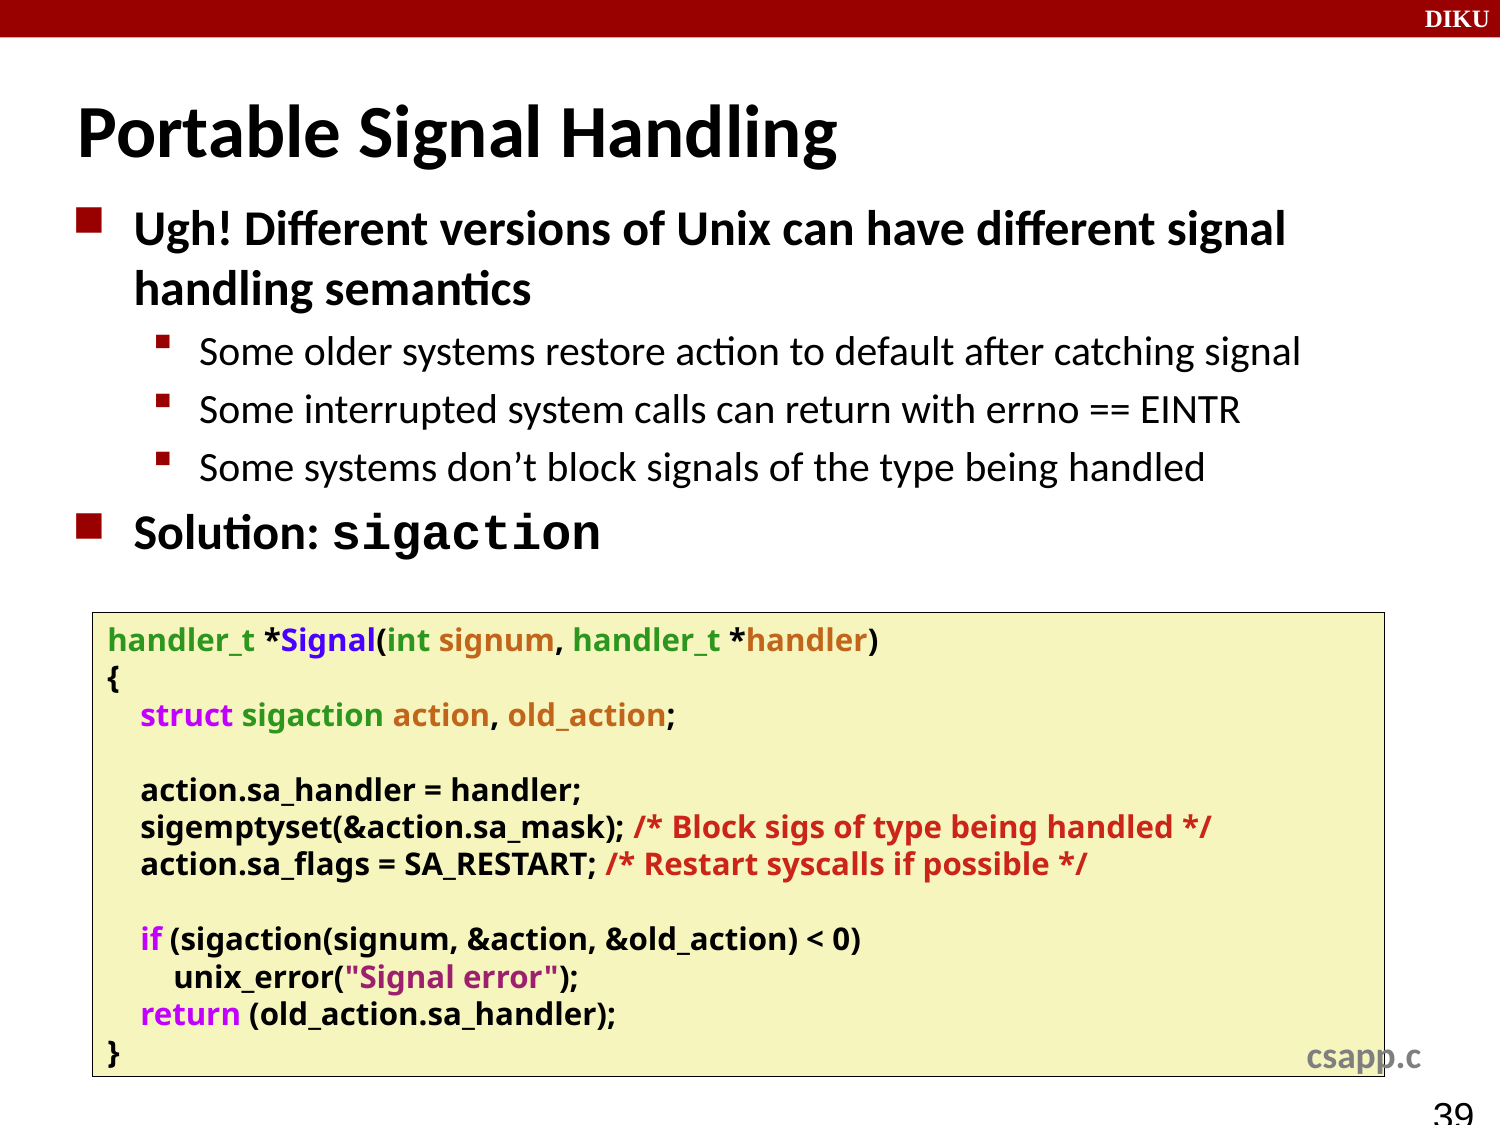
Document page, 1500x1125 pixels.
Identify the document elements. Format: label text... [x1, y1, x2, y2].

text_box handler_t *Signal(int signum, handler_t *handler) { struct sigaction action, old_action; action.sa_handler = handler; sigemptyset(&action.sa_mask); /* Block sigs of type being handled */ action.sa_flags = SA_RESTART; /* Restart syscalls if possible */ if (sigaction(signum, &action, &old_action) < 0) unix_error("Signal error"); return (old_action.sa_handler); } [92, 612, 1384, 1077]
text_box Ugh! Different versions of Unix can have different signal handling semantics Some older systems restore action to default after catching signal Some interrupted system calls can return with errno == EINTR Some systems don’t block signals of the type being handled Solution: sigaction [62, 187, 1425, 538]
text_box csapp.c [1291, 1023, 1437, 1084]
text_box Portable Signal Handling [62, 80, 1425, 175]
